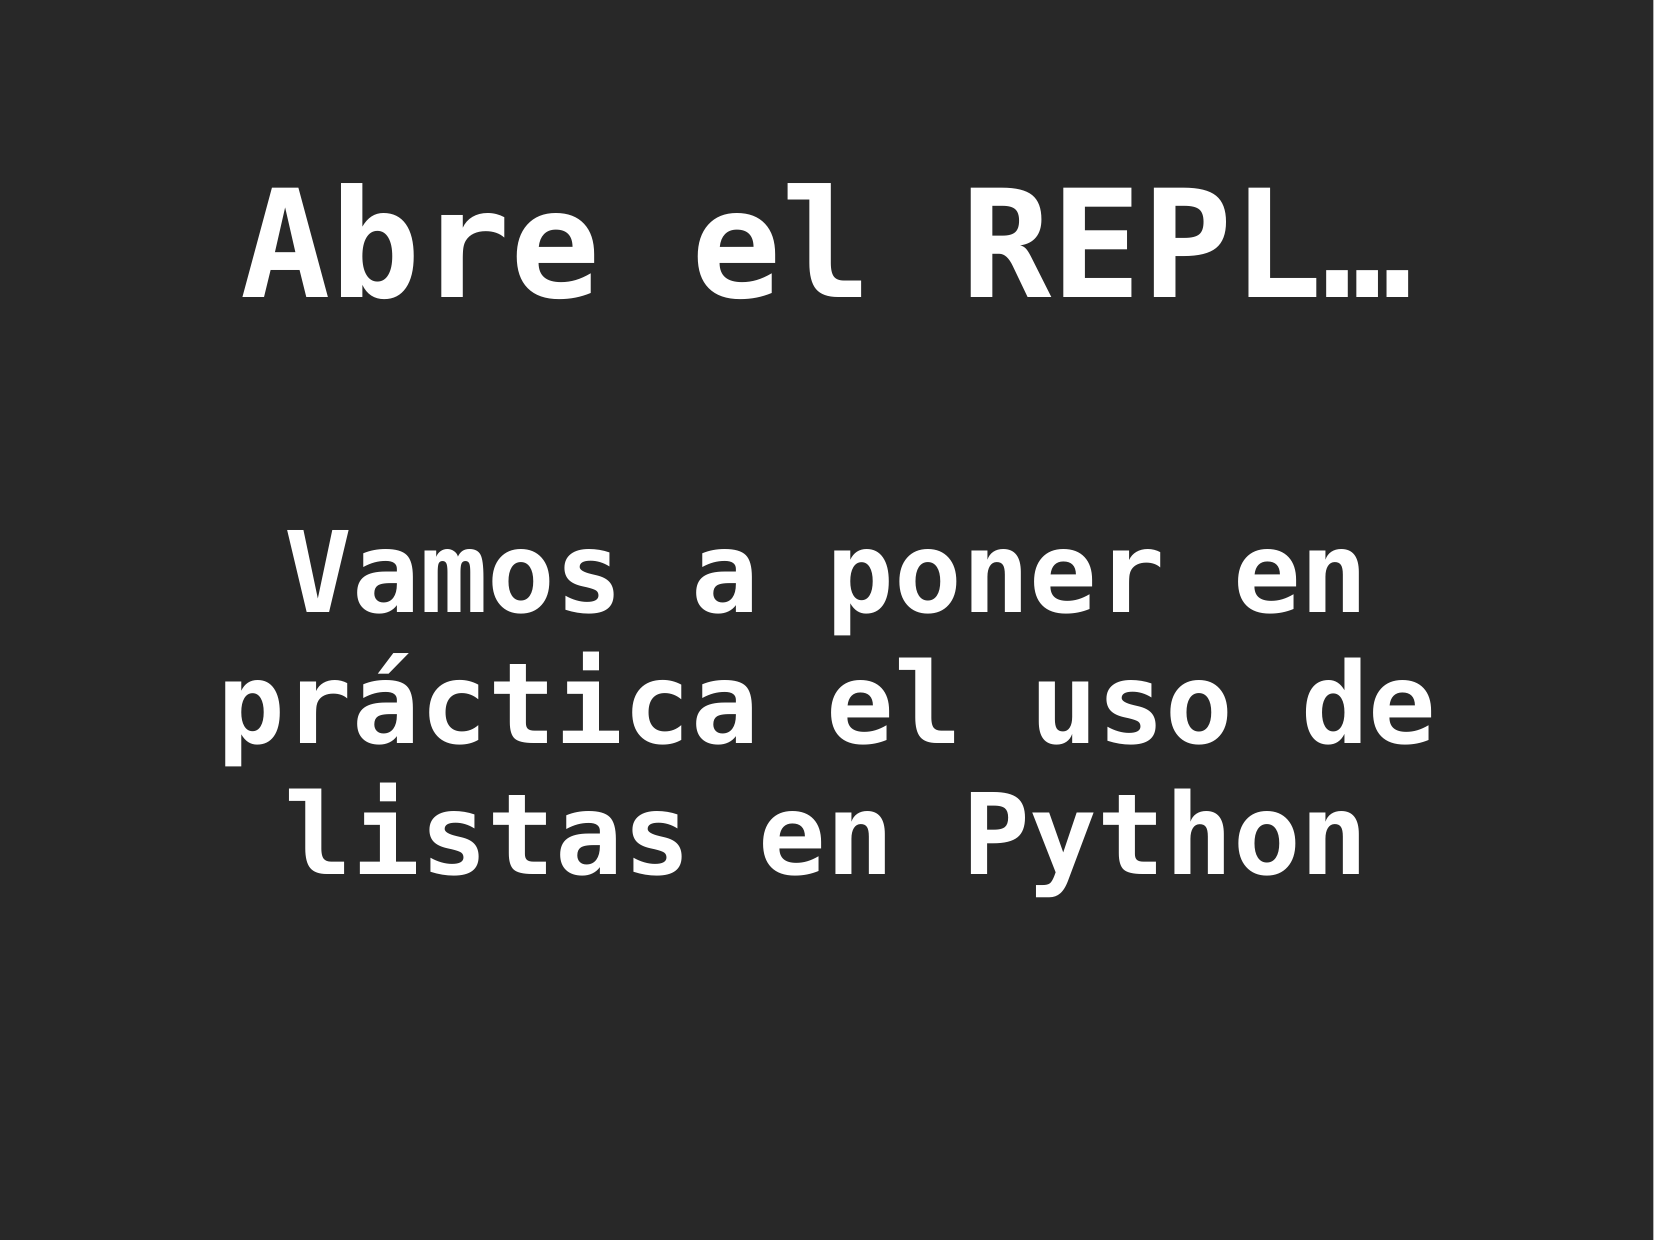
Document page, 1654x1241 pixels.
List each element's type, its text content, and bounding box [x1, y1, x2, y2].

subtitle Abre el REPL… Vamos a poner en práctica el uso de listas en Python [82, 49, 1571, 1010]
